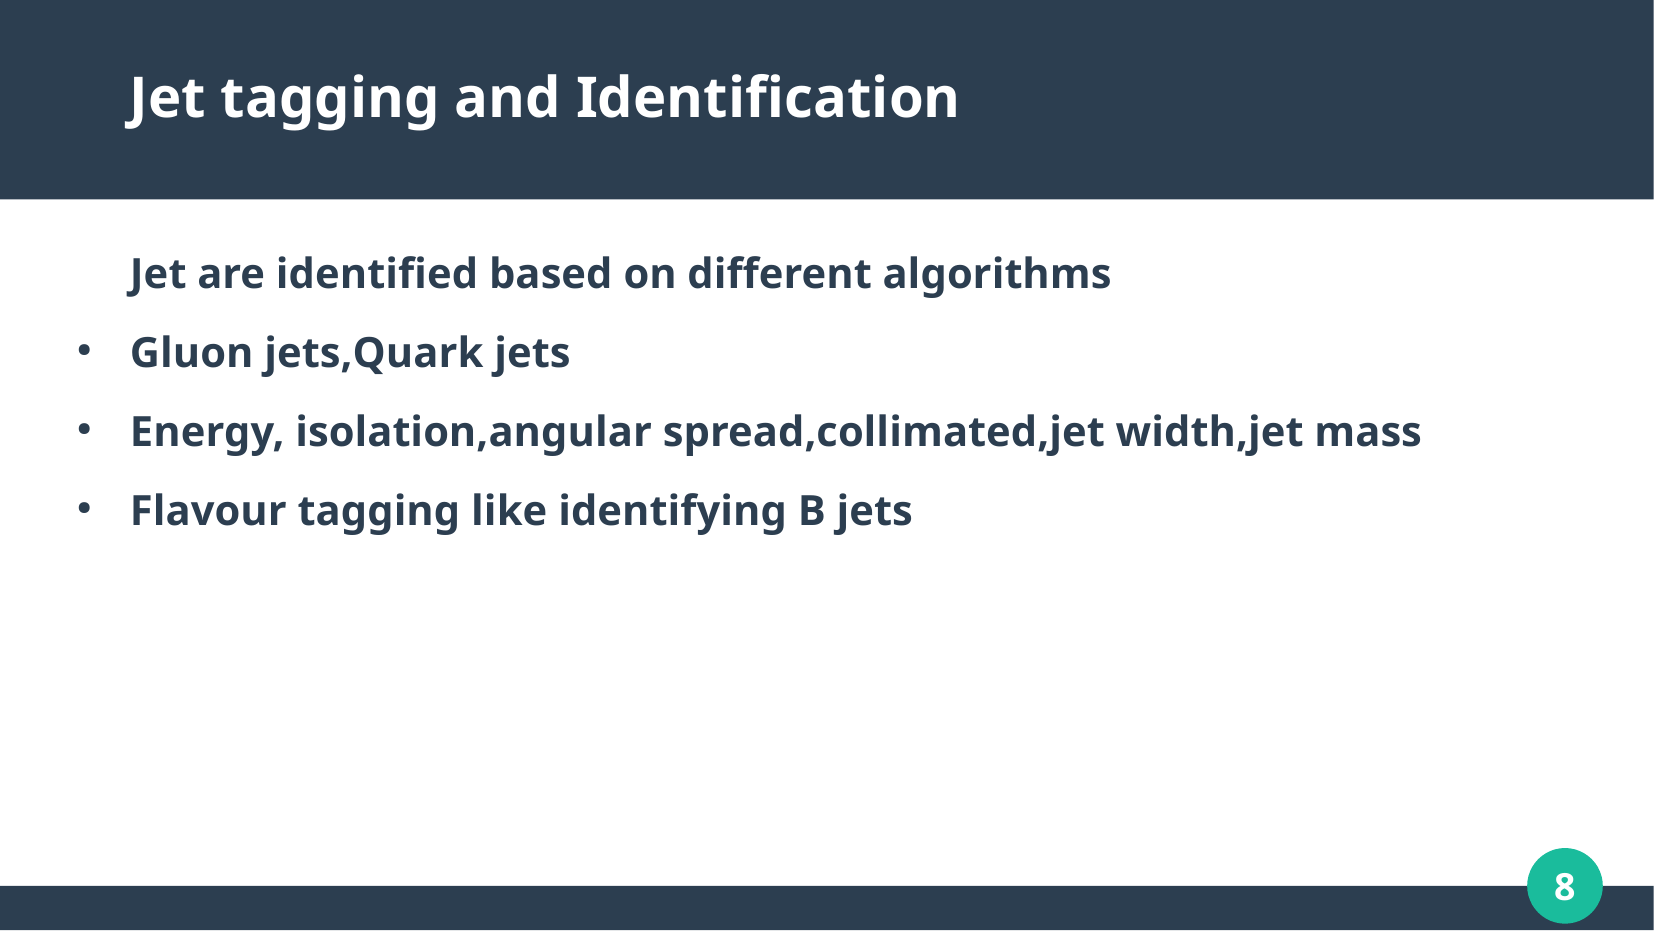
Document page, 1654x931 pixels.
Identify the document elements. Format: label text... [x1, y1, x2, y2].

title Jet tagging and Identification [59, 37, 1595, 155]
list Jet are identified based on different algorithms Gluon jets,Quark jets Energy, isolation,angular spread,collimated,jet width,jet mass Flavour tagging like identifying B jets [59, 243, 1595, 864]
